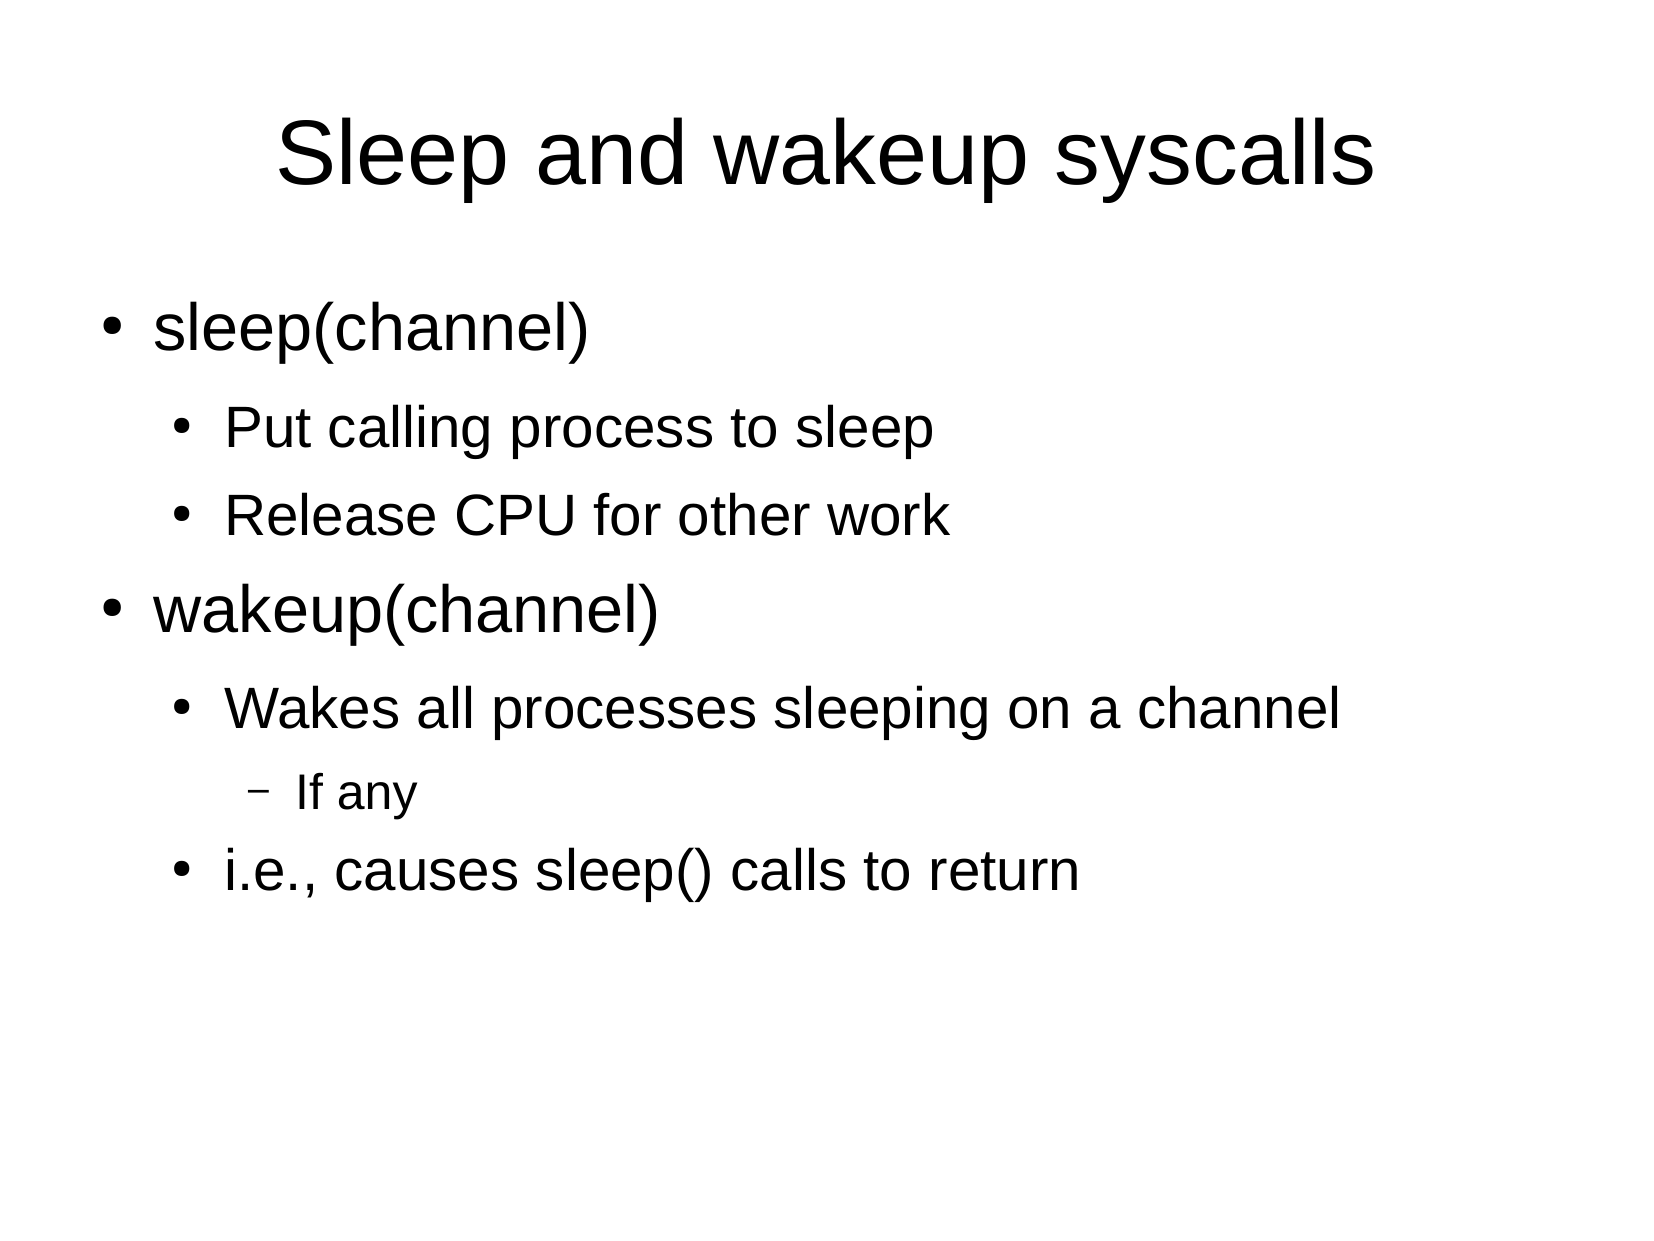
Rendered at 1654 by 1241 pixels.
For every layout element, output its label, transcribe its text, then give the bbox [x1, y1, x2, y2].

title Sleep and wakeup syscalls [82, 49, 1571, 257]
list sleep(channel) Put calling process to sleep Release CPU for other work wakeup(channel) Wakes all processes sleeping on a channel If any i.e., causes sleep() calls to return [82, 290, 1571, 1010]
